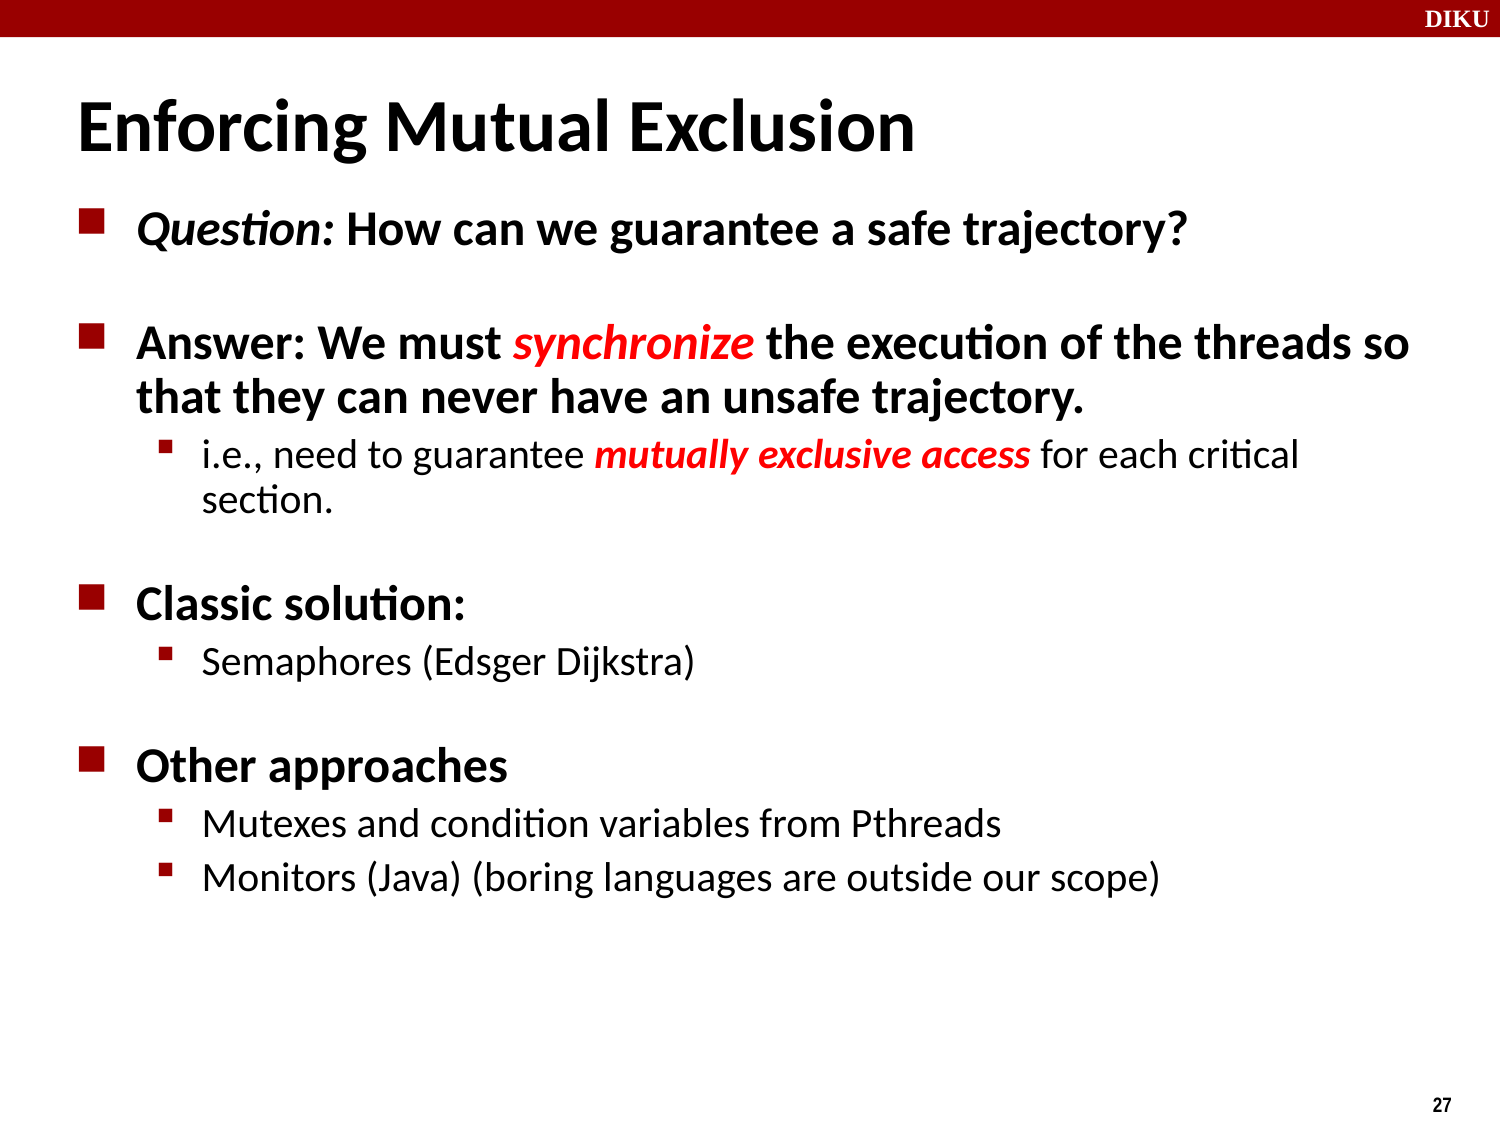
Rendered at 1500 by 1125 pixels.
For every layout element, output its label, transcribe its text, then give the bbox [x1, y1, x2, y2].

text_box Question: How can we guarantee a safe trajectory? Answer: We must synchronize the execution of the threads so that they can never have an unsafe trajectory. i.e., need to guarantee mutually exclusive access for each critical section. Classic solution: Semaphores (Edsger Dijkstra) Other approaches Mutexes and condition variables from Pthreads Monitors (Java) (boring languages are outside our scope) [65, 196, 1450, 1013]
text_box Enforcing Mutual Exclusion [62, 75, 1336, 169]
